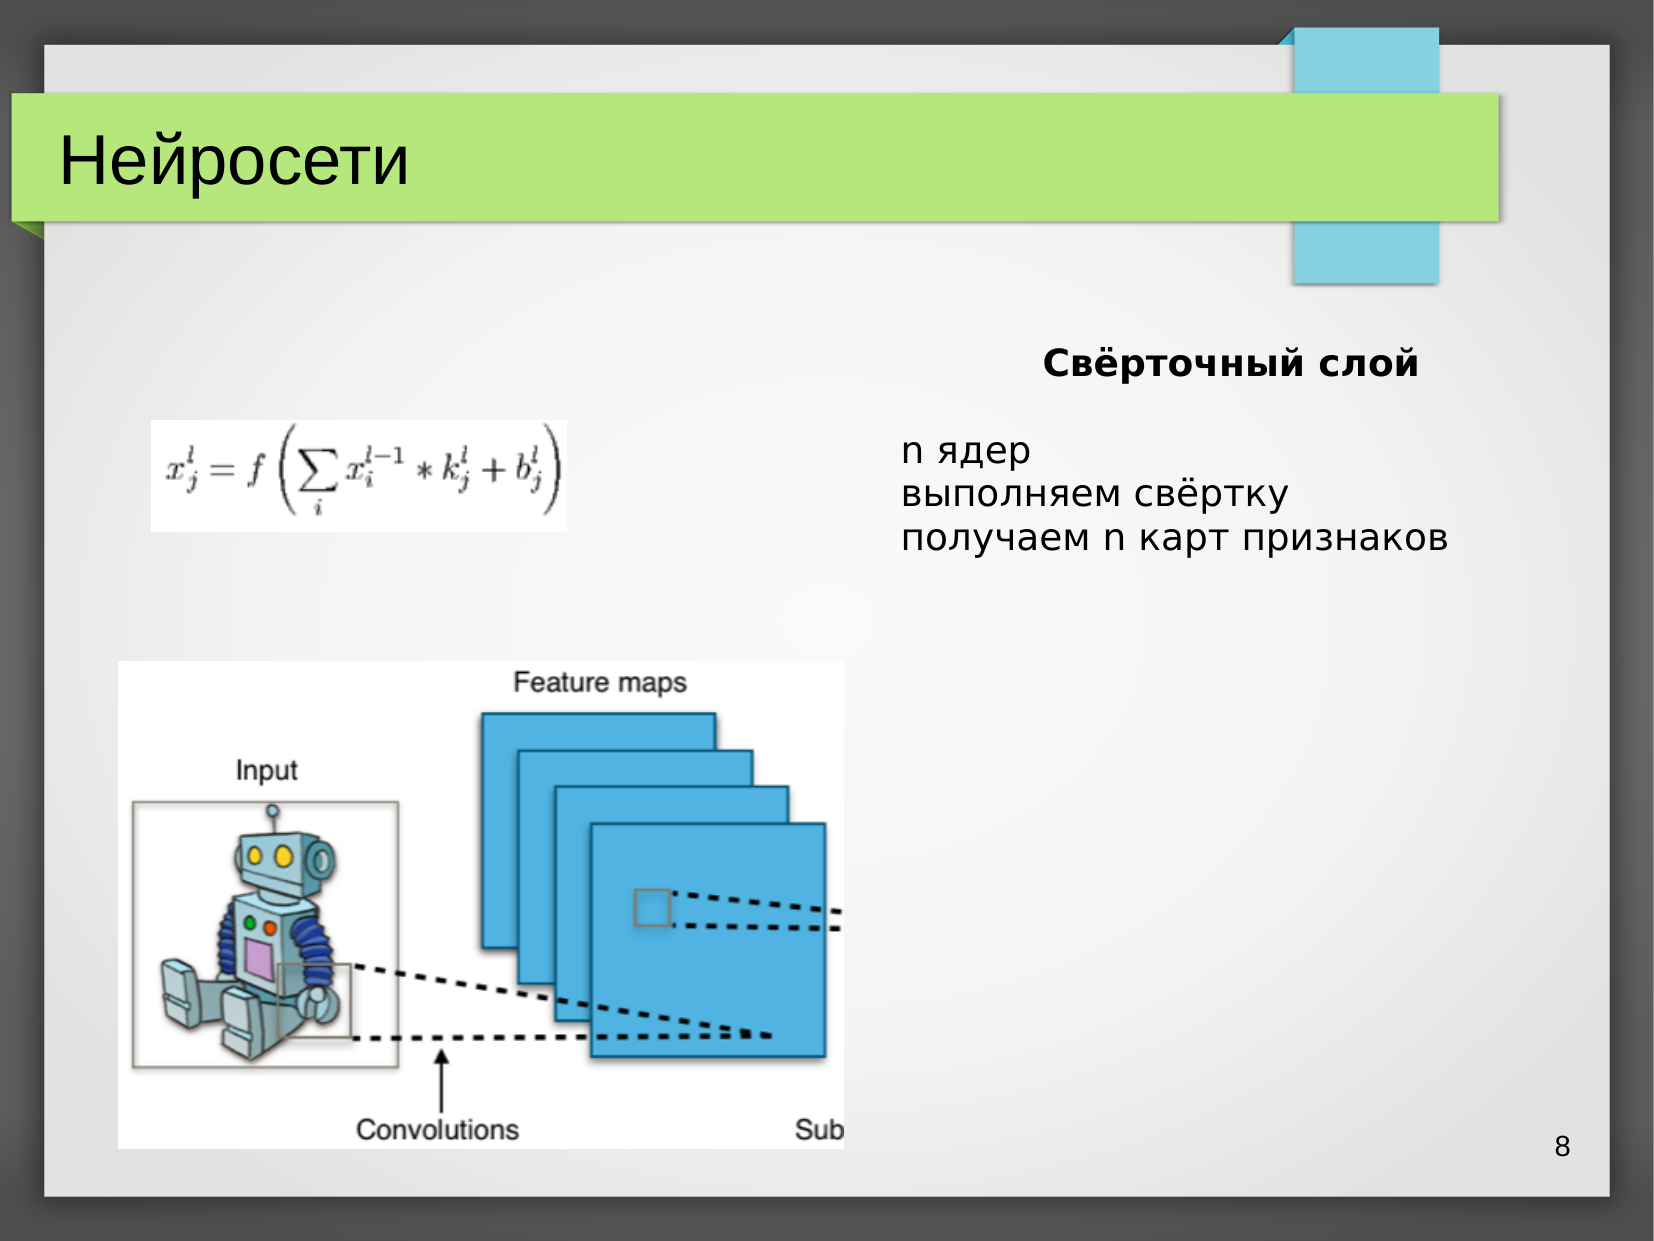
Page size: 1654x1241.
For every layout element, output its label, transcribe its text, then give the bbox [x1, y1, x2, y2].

title Нейросети [59, 108, 1288, 212]
picture [0, 0, 1654, 1241]
text_box Свёрточный слой n ядер выполняем свёртку получаем n карт признаков [885, 334, 1577, 827]
